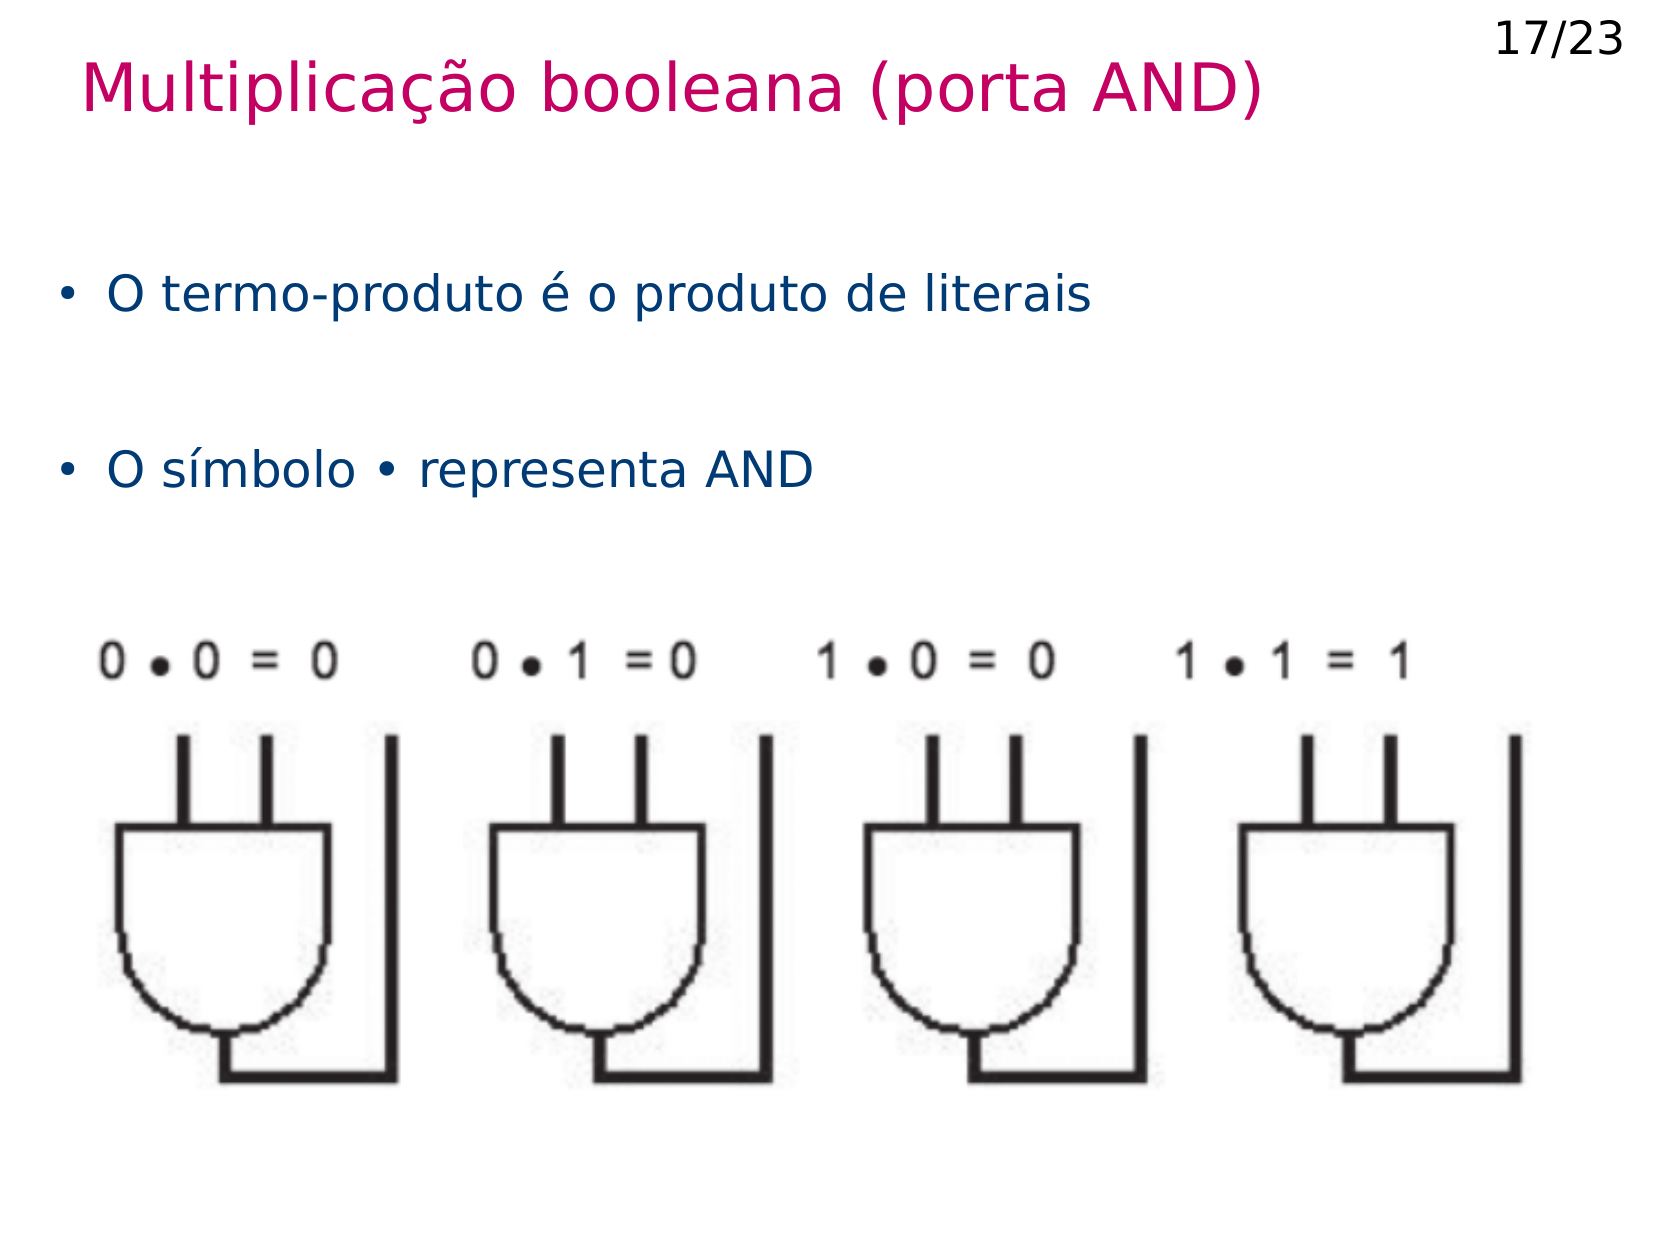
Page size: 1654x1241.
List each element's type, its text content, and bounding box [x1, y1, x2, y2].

title Multiplicação booleana (porta AND) [59, 29, 1625, 148]
list O termo-produto é o produto de literais O símbolo • representa AND [59, 236, 1625, 1211]
picture [82, 625, 1541, 1099]
